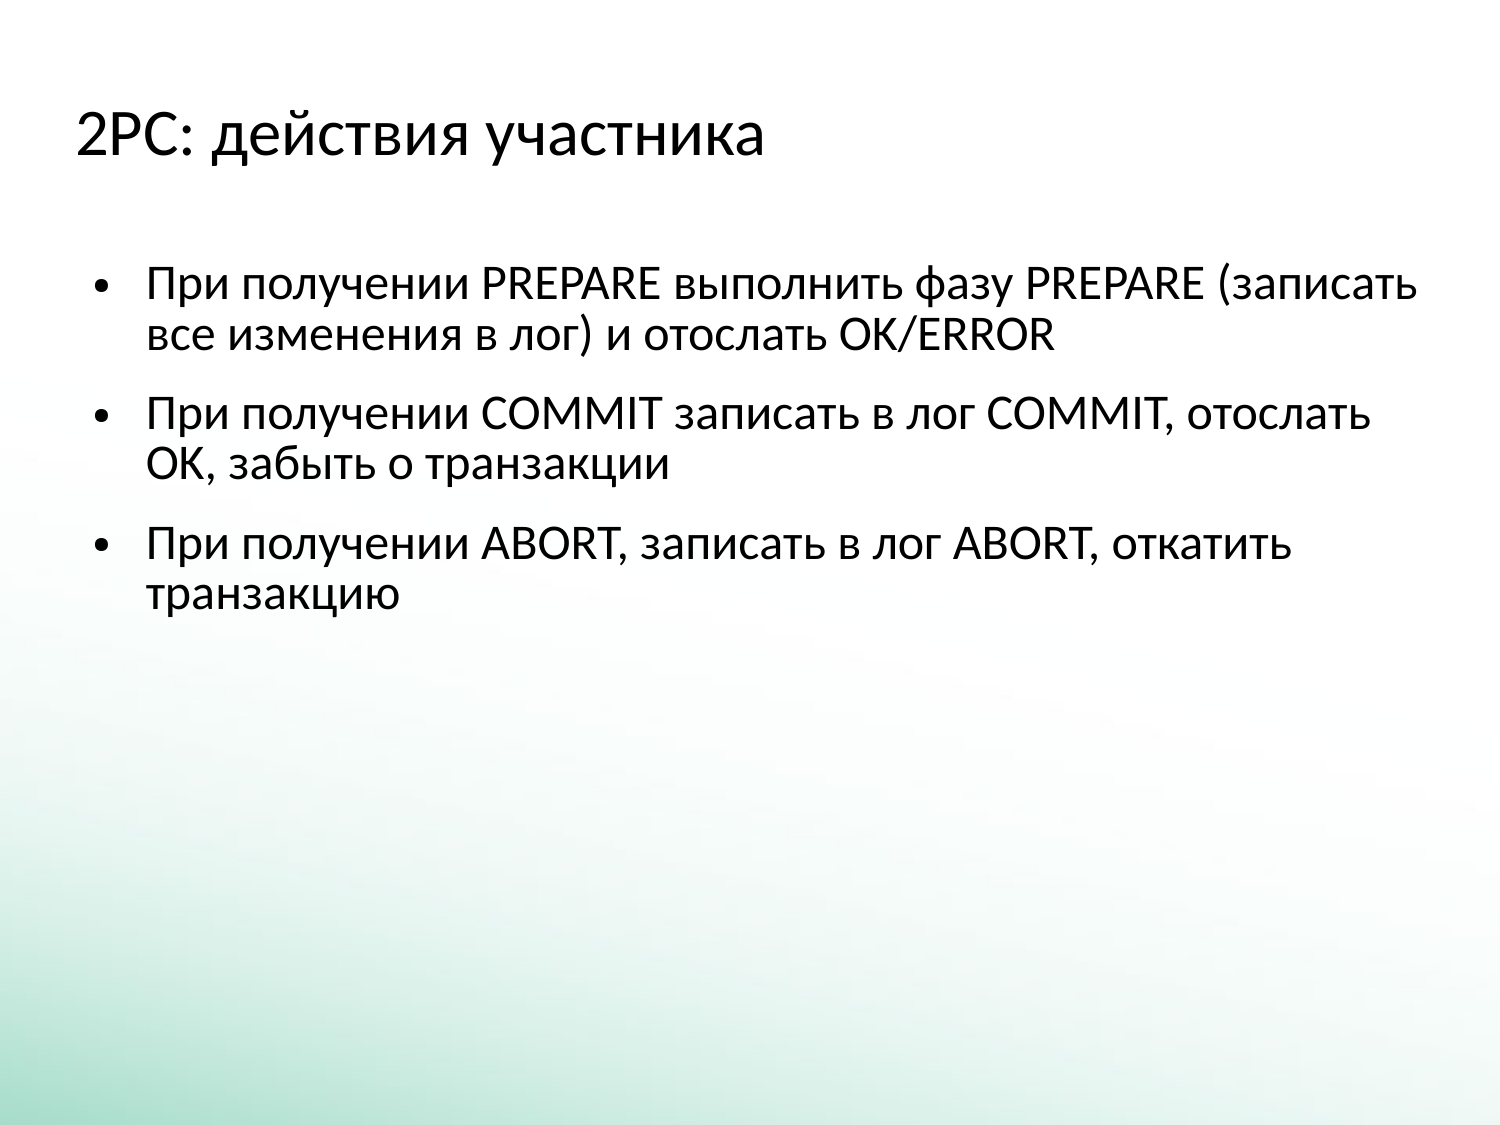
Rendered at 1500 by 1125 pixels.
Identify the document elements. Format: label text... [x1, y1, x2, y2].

title 2PC: действия участника [75, 45, 1425, 233]
picture [0, 0, 1500, 1125]
list При получении PREPARE выполнить фазу PREPARE (записать все изменения в лог) и отослать OK/ERROR При получении COMMIT записать в лог COMMIT, отослать OK, забыть о транзакции При получении ABORT, записать в лог ABORT, откатить транзакцию [75, 262, 1425, 1005]
